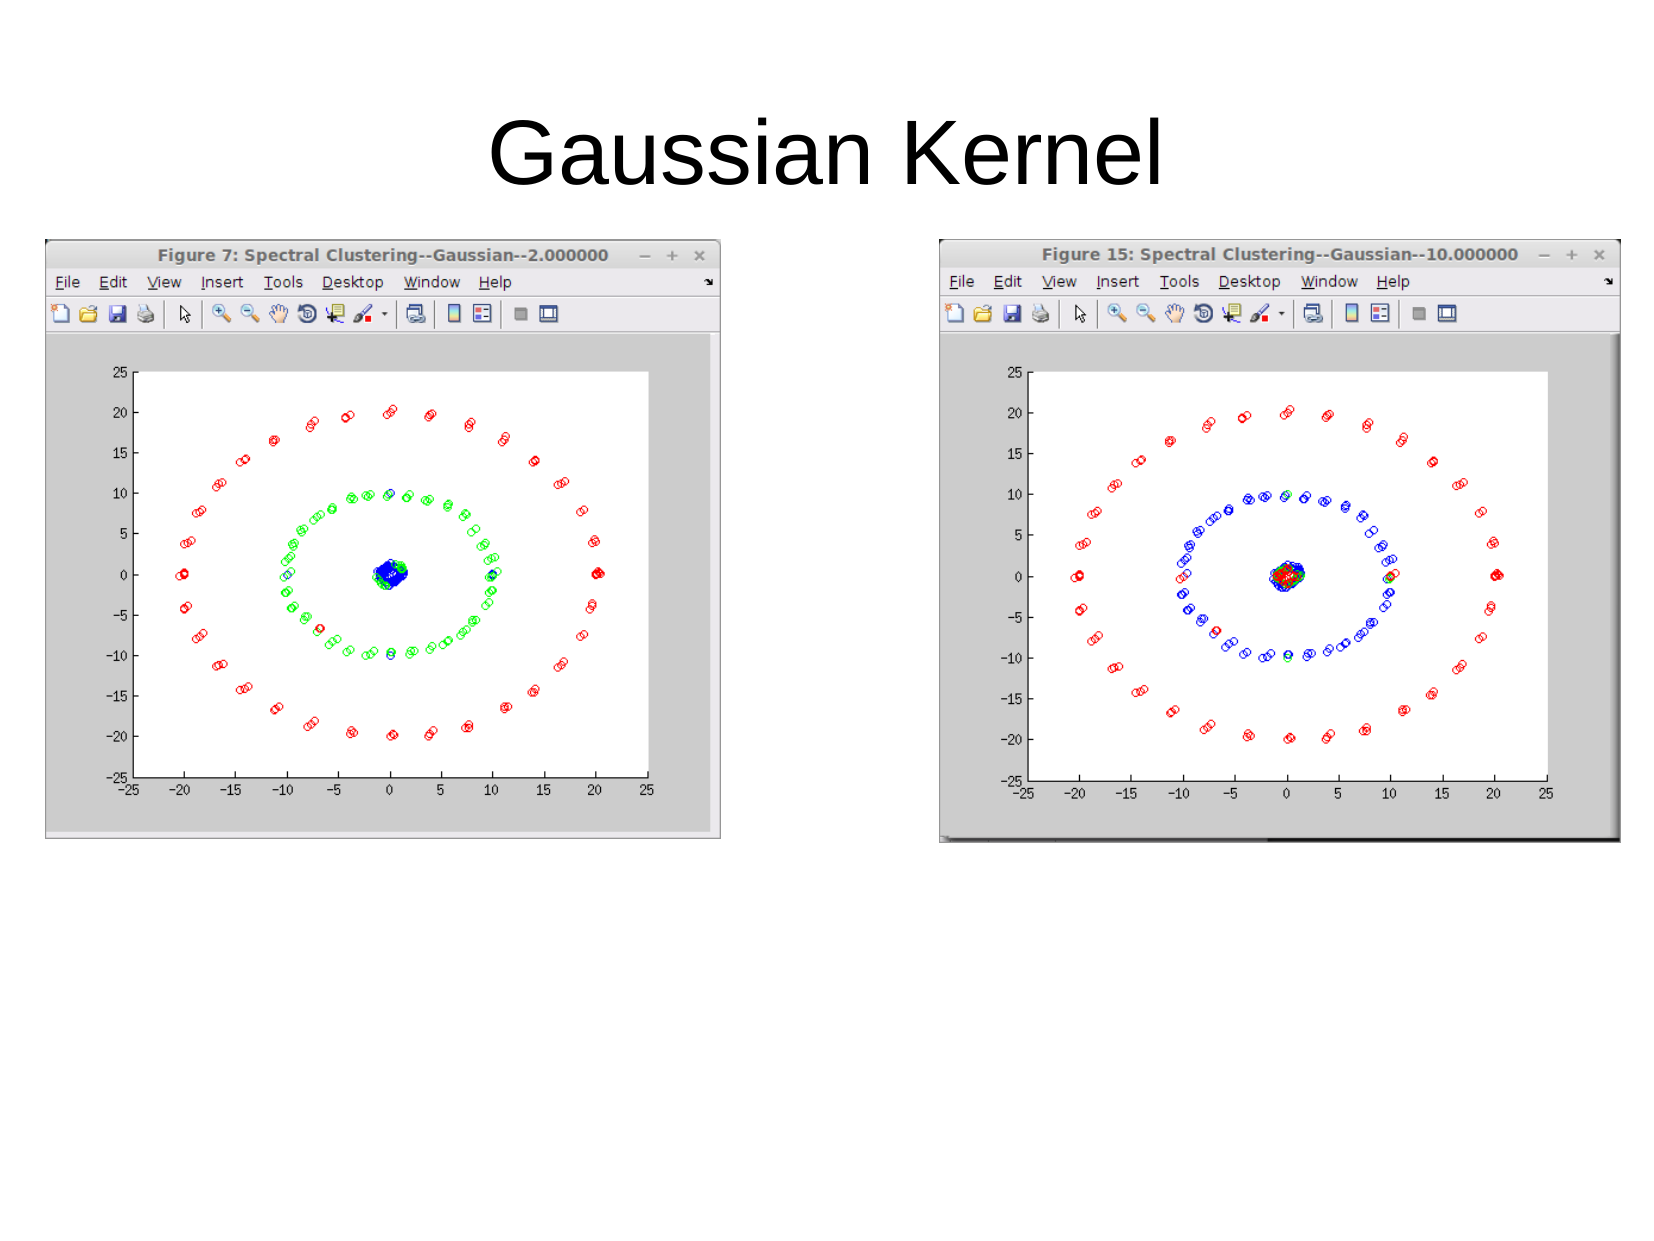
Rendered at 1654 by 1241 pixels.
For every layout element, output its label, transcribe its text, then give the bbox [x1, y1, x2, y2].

picture [45, 239, 721, 839]
picture [939, 239, 1621, 843]
title Gaussian Kernel [82, 49, 1571, 257]
